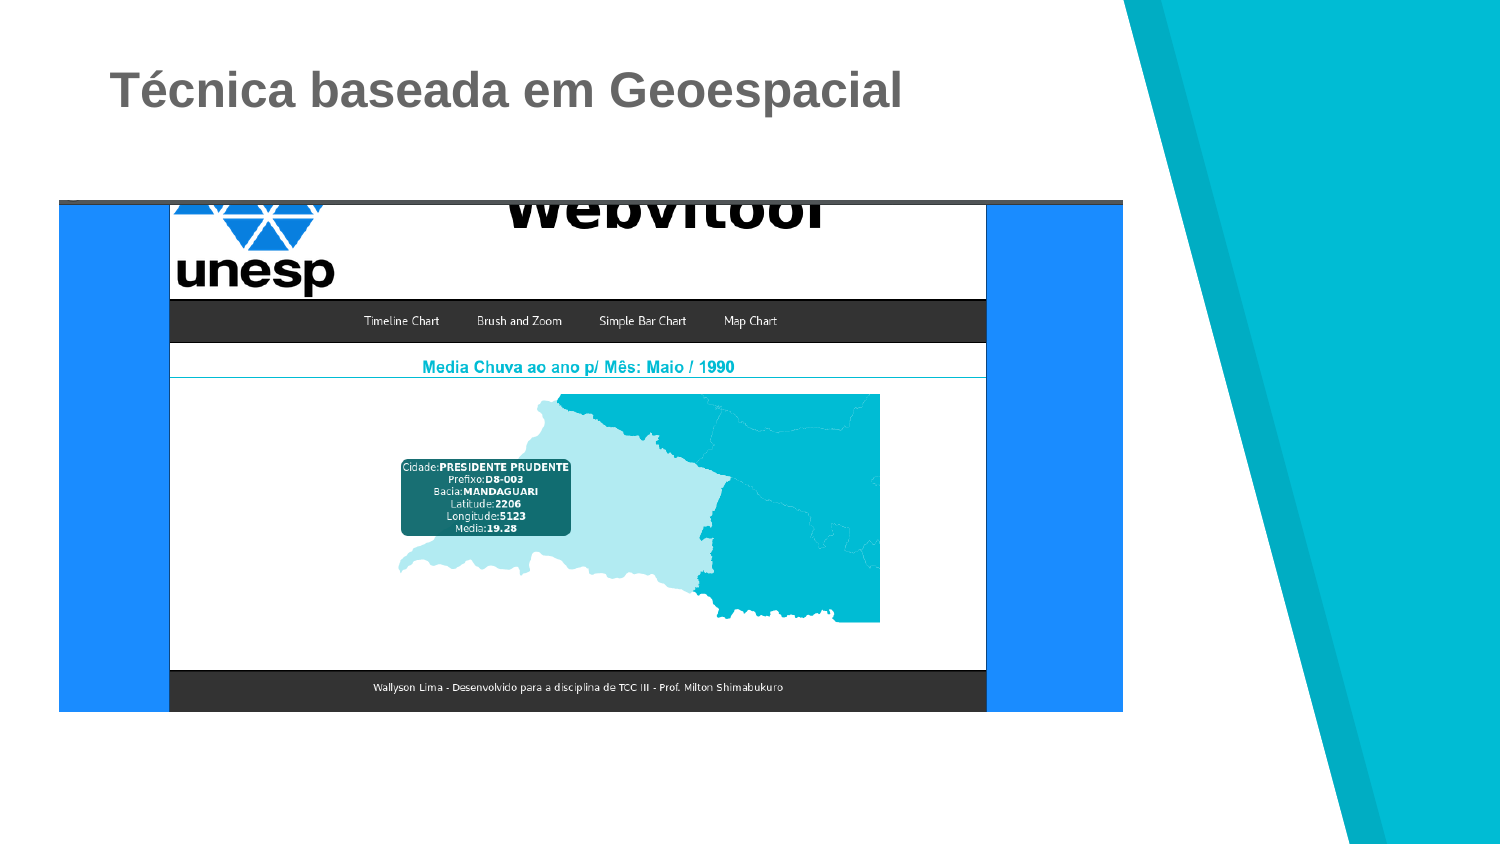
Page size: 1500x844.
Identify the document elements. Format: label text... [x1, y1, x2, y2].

list [47, 106, 1398, 792]
subtitle Técnica baseada em Geoespacial [94, 42, 1394, 106]
picture [59, 200, 1123, 712]
